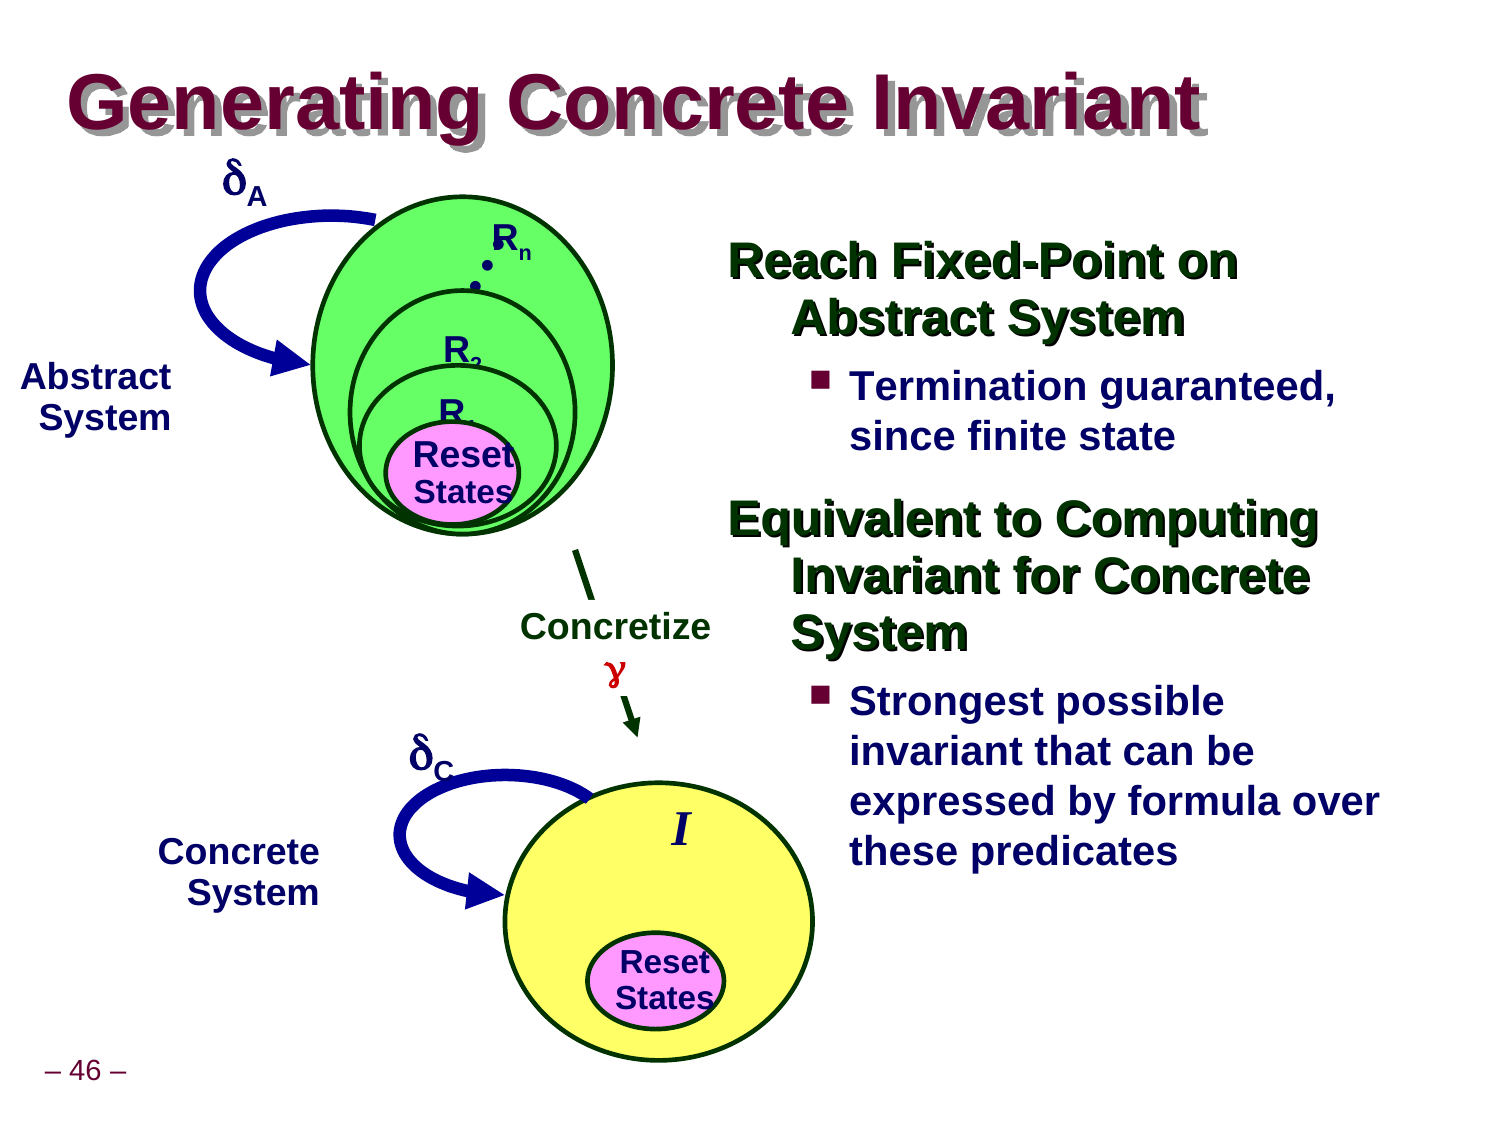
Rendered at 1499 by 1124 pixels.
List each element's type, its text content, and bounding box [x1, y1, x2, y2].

text_box R2 [350, 290, 576, 535]
text_box R1 [359, 365, 557, 527]
text_box [488, 221, 613, 532]
text_box • • • [444, 218, 519, 298]
text_box I [663, 794, 699, 865]
list Reach Fixed-Point on Abstract System Termination guaranteed, since finite state Equivalent to Computing Invariant for Concrete System Strongest possible invariant that can be expressed by formula over these predicates [712, 224, 1409, 1056]
text_box Reset States [587, 932, 724, 1030]
text_box [504, 782, 813, 1061]
text_box Reset States [385, 421, 519, 525]
text_box [312, 196, 512, 531]
text_box A [214, 137, 276, 215]
text_box Abstract System [12, 349, 179, 446]
text_box C [401, 712, 462, 790]
text_box Concretize  [512, 599, 720, 696]
text_box Concrete System [149, 824, 328, 921]
text_box Rn [484, 206, 540, 268]
title Generating Concrete Invariant [66, 40, 1495, 169]
